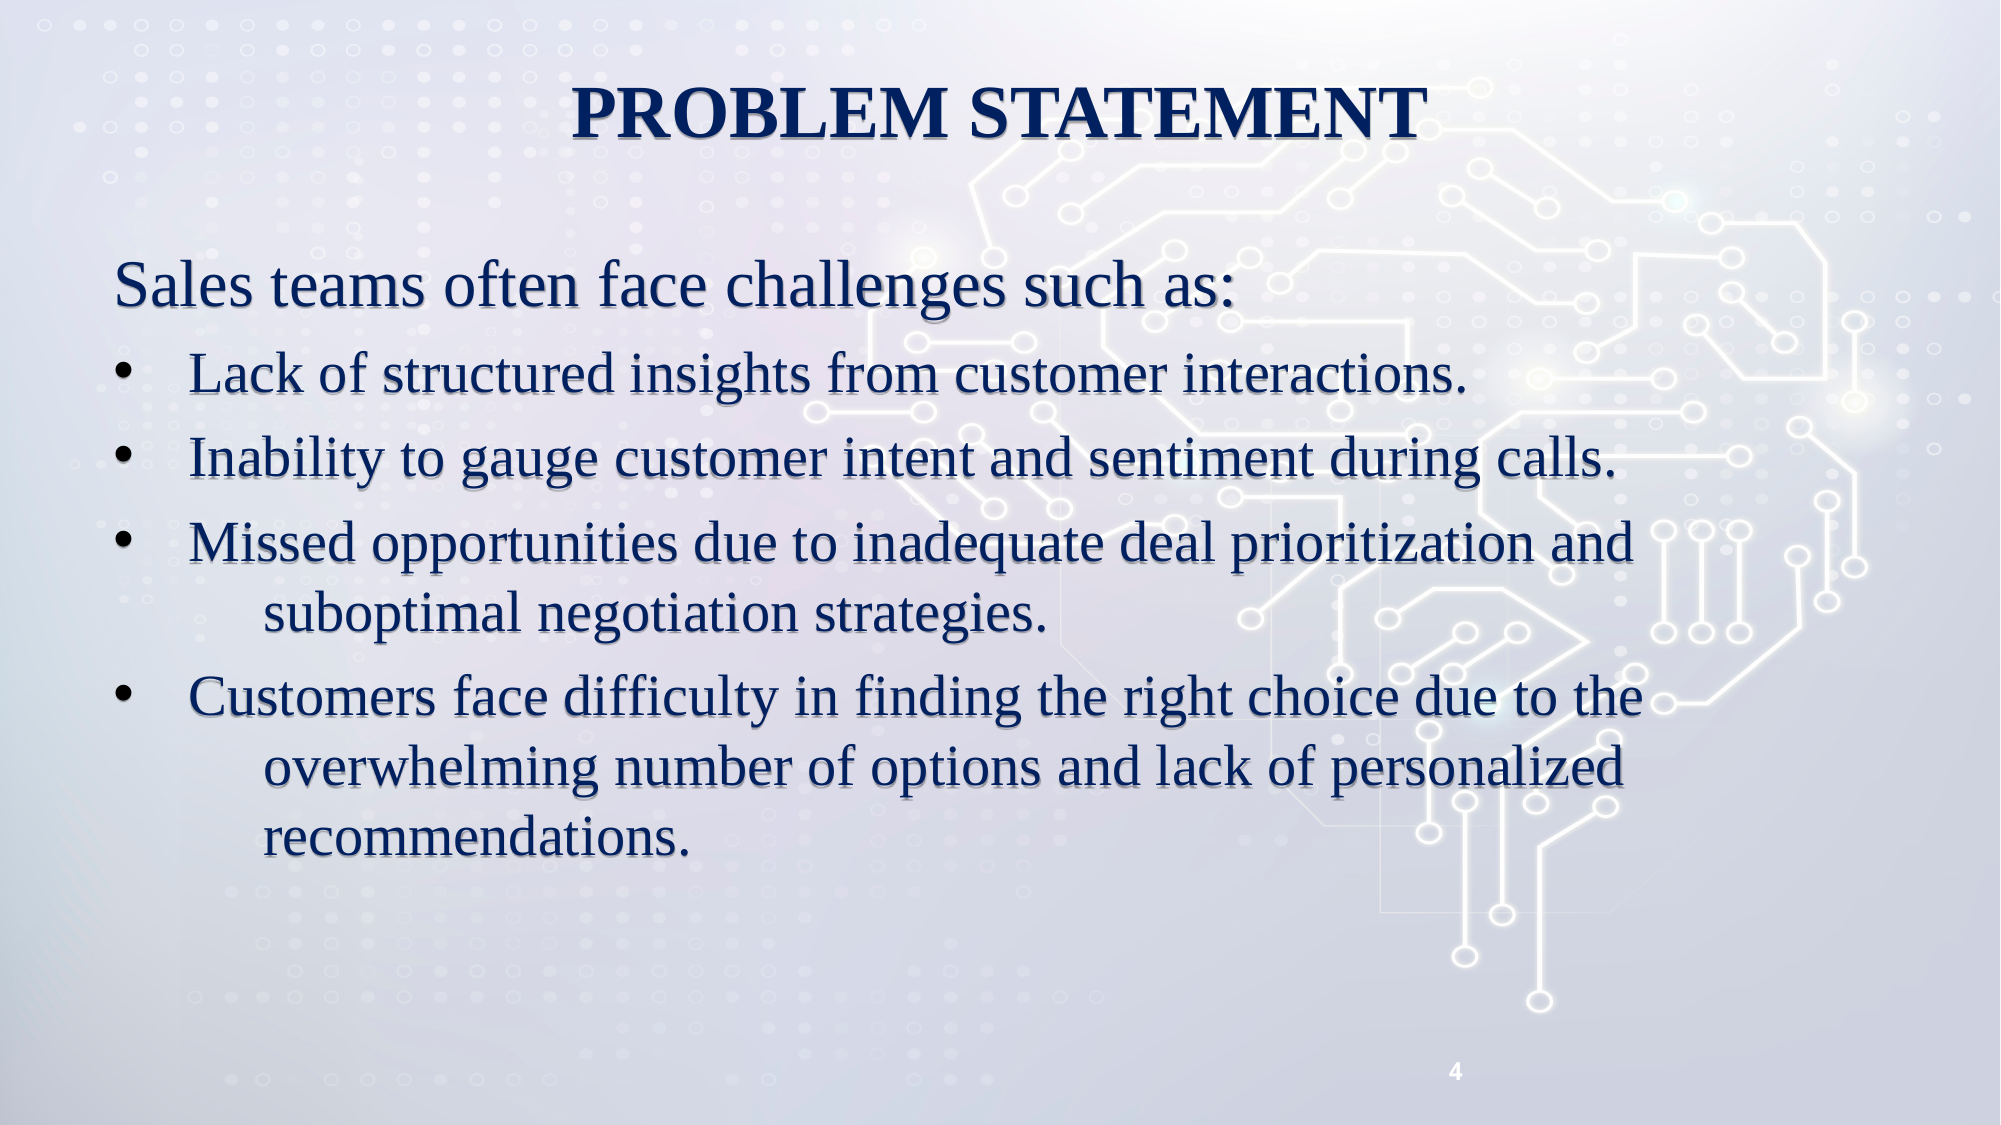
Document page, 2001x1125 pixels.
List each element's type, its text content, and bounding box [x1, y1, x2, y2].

list Sales teams often face challenges such as: Lack of structured insights from customer interactions. Inability to gauge customer intent and sentiment during calls. Missed opportunities due to inadequate deal prioritization and suboptimal negotiation strategies. Customers face difficulty in finding the right choice due to the overwhelming number of options and lack of personalized recommendations. [98, 232, 1899, 1058]
slide_number 4 [1433, 1042, 1900, 1103]
title PROBLEM STATEMENT [99, 14, 1900, 202]
